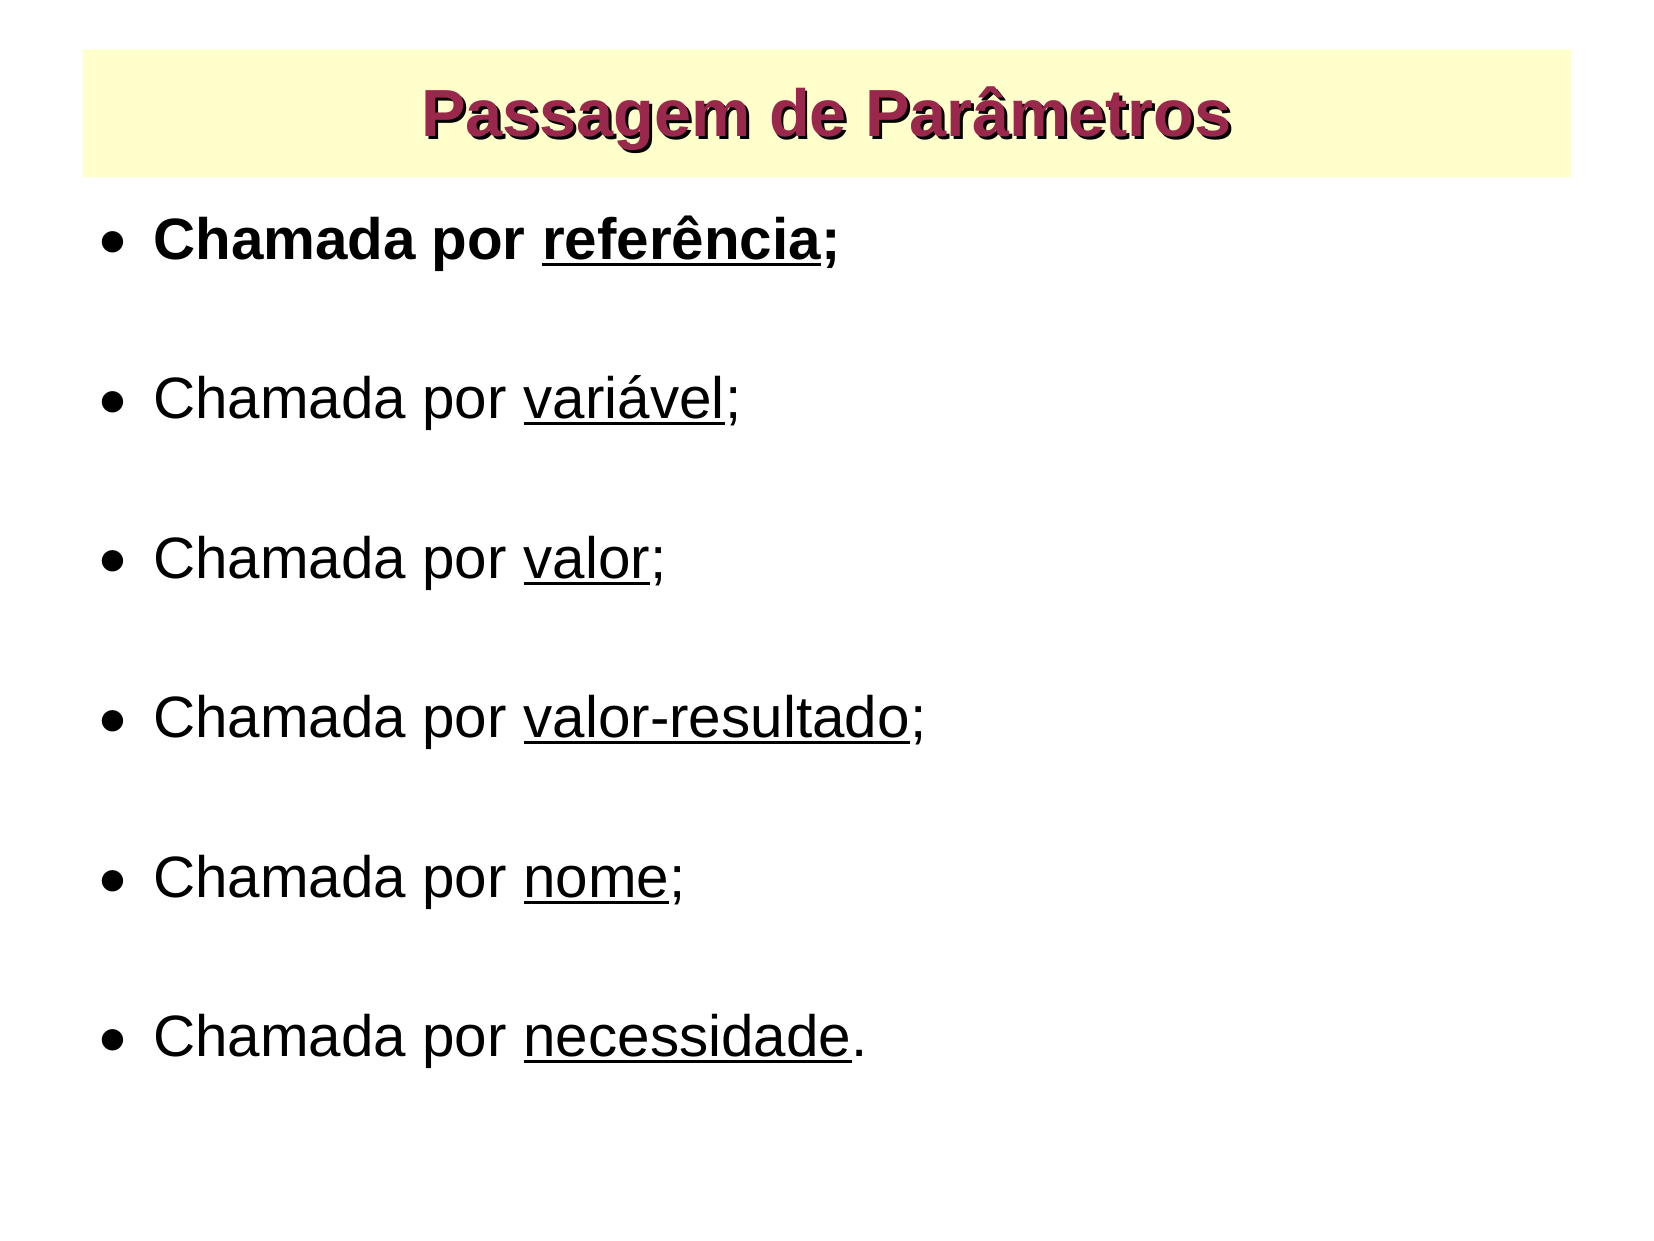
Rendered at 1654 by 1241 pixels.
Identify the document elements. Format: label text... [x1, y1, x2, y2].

title Passagem de Parâmetros [82, 49, 1571, 178]
list Chamada por referência; Chamada por variável; Chamada por valor; Chamada por valor-resultado; Chamada por nome; Chamada por necessidade. [82, 206, 1571, 1152]
